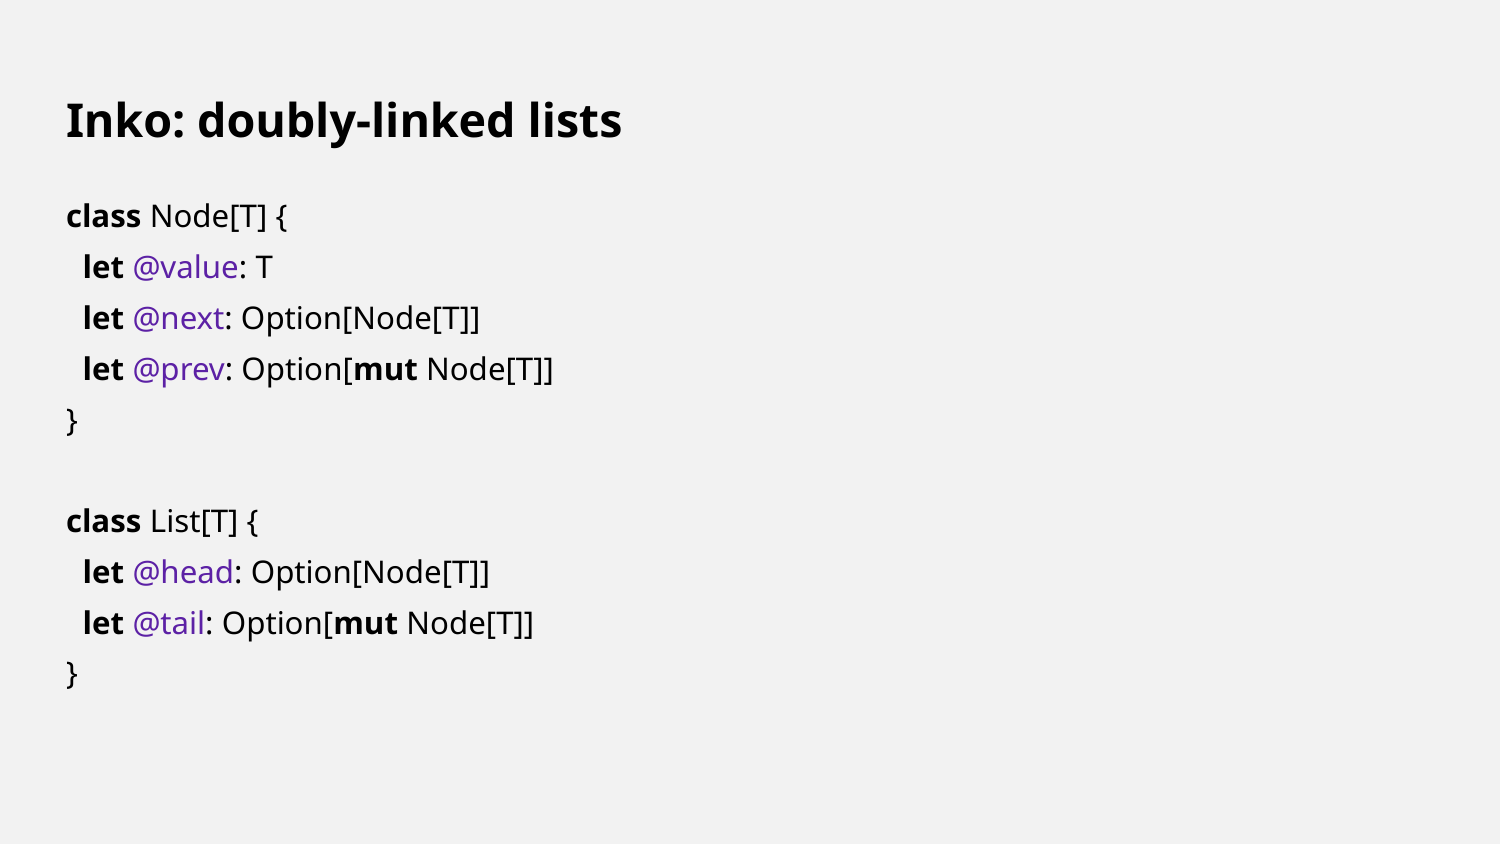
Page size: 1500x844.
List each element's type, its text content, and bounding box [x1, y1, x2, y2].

list class Node[T] { let @value: T let @next: Option[Node[T]] let @prev: Option[mut Node[T]] } class List[T] { let @head: Option[Node[T]] let @tail: Option[mut Node[T]] } [51, 189, 1449, 750]
title Inko: doubly-linked lists [51, 72, 1449, 167]
